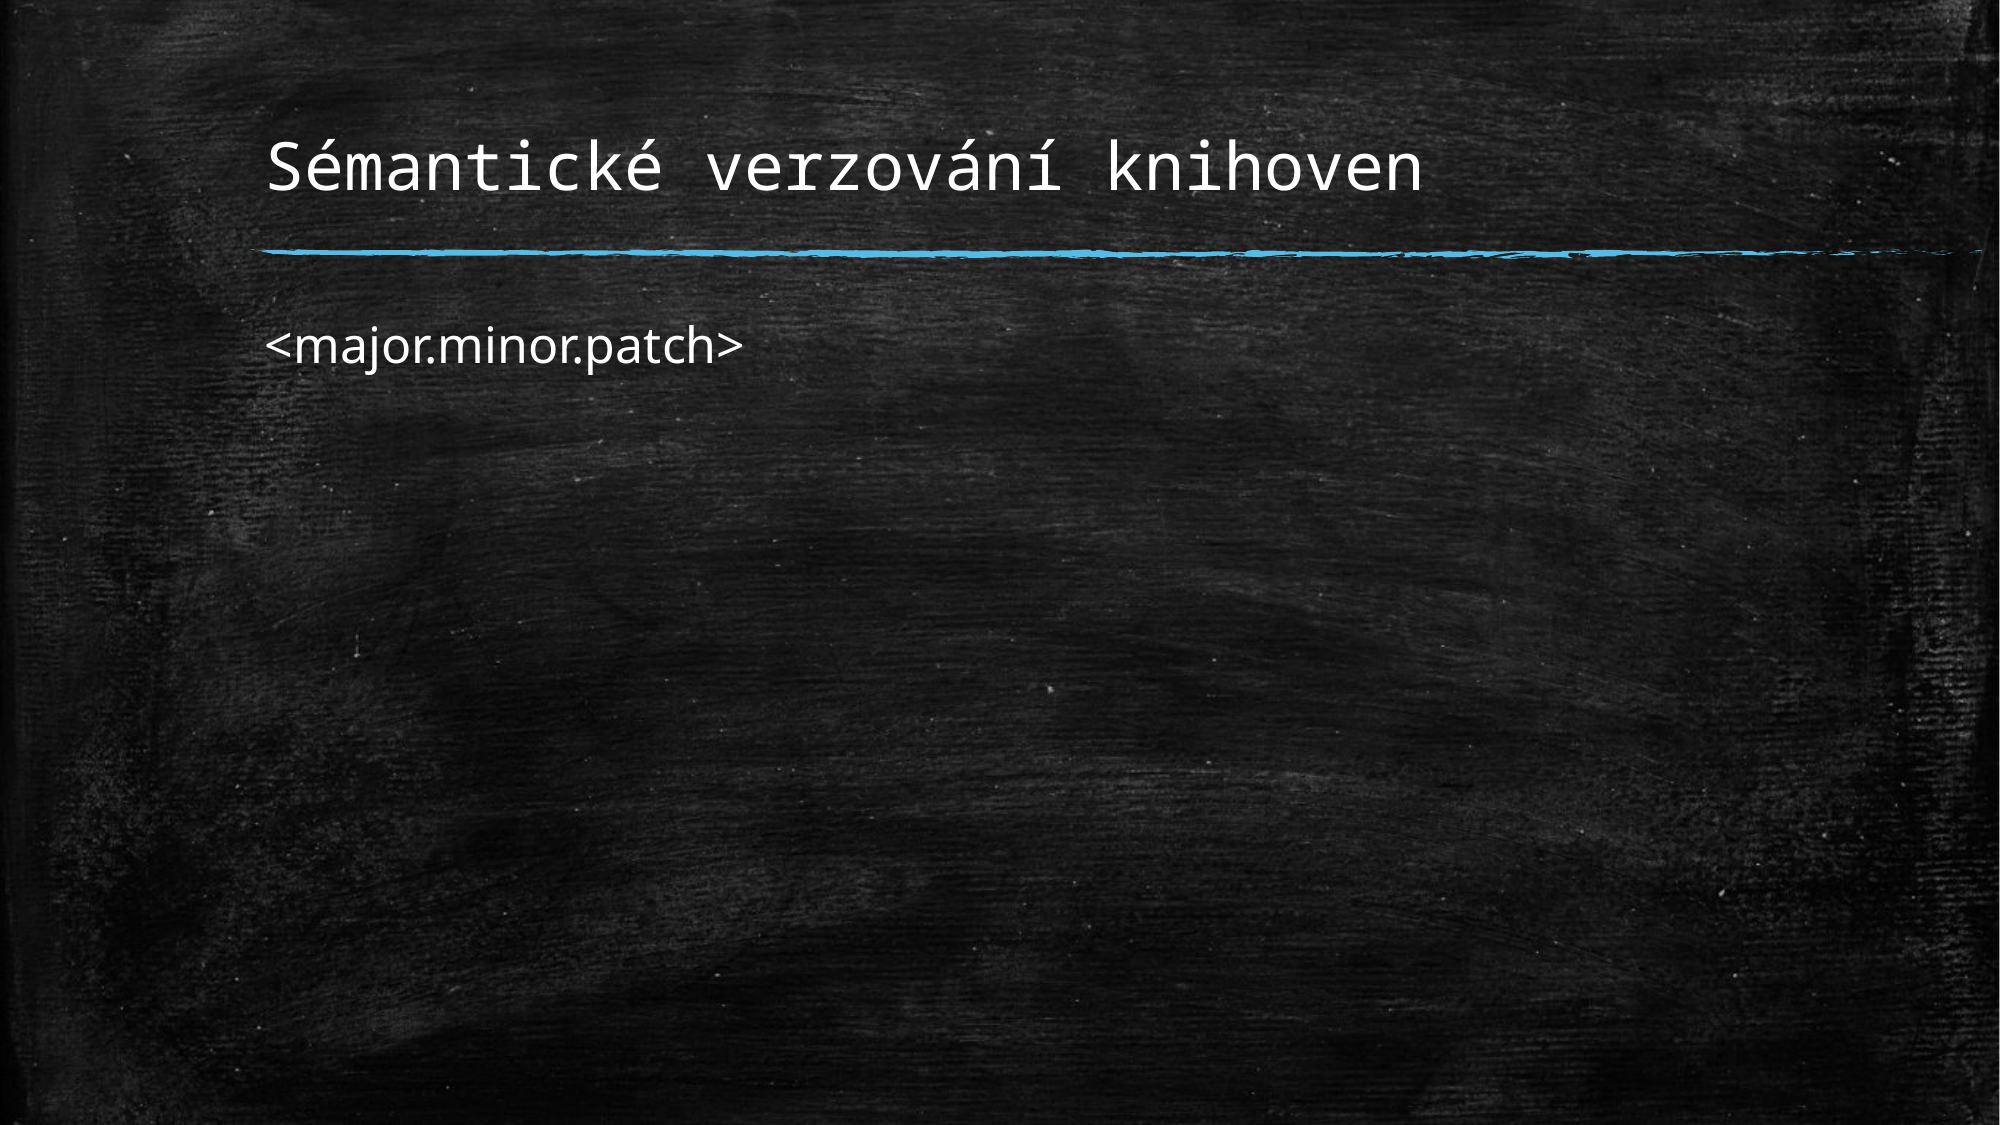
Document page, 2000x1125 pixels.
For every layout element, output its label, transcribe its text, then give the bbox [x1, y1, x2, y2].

picture [0, 0, 2000, 1125]
list <major.minor.patch> [249, 312, 1750, 1013]
title Sémantické verzování knihoven [249, 45, 1750, 213]
